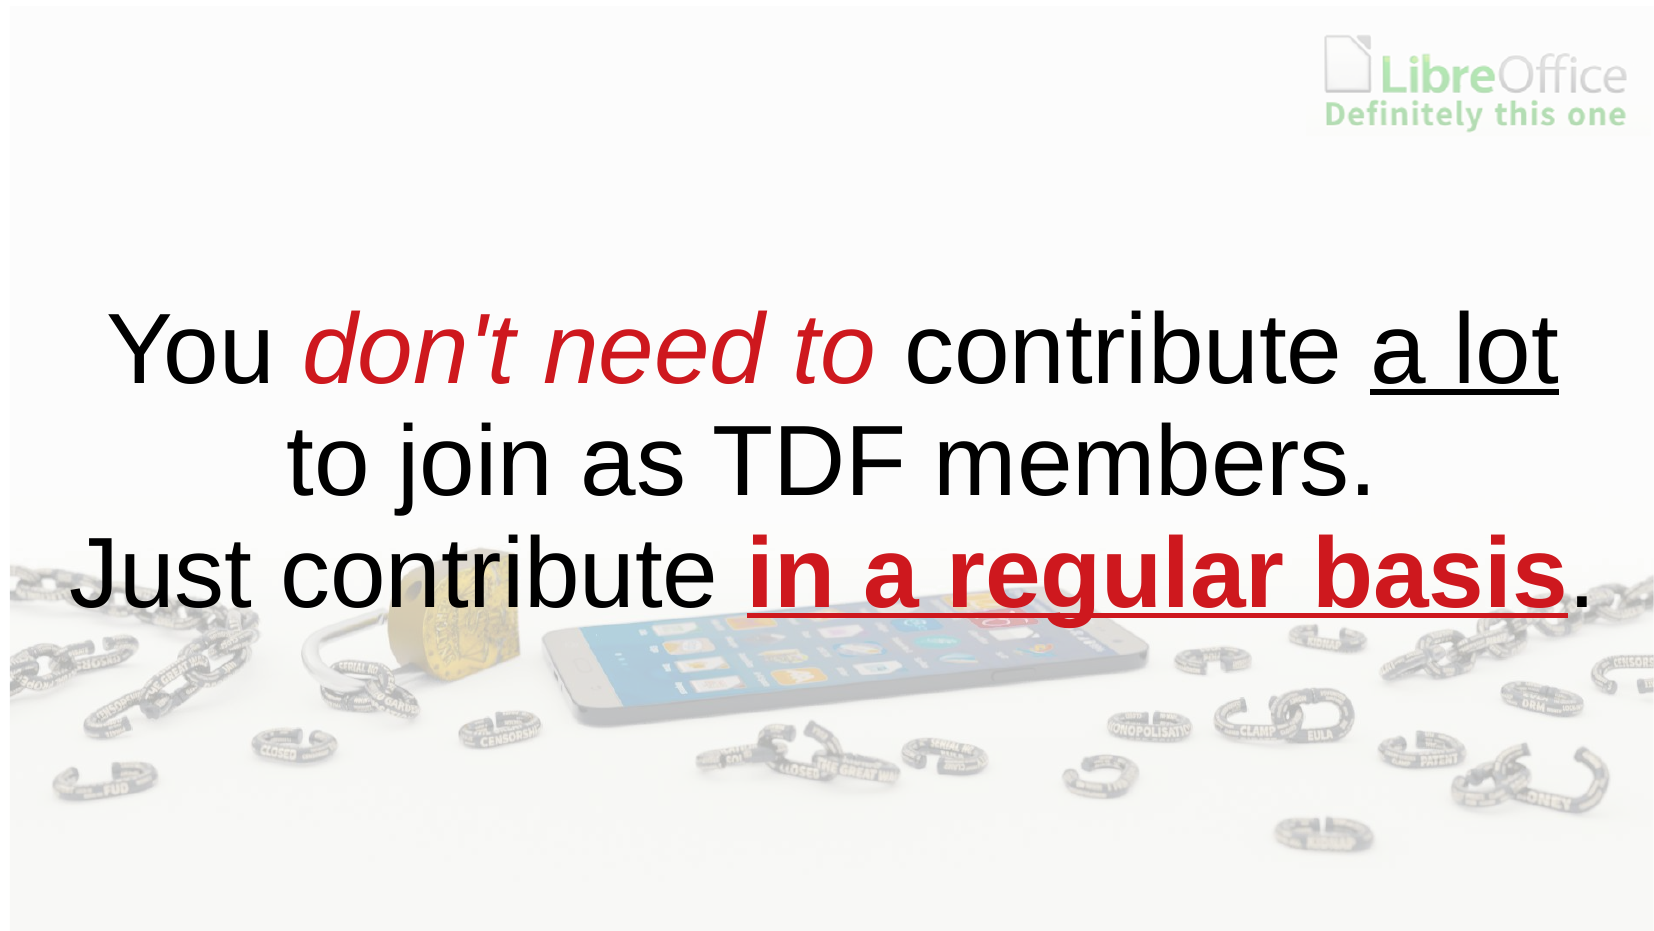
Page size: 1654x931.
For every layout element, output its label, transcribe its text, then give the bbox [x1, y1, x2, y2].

subtitle You don't need to contribute a lot to join as TDF members. Just contribute in a regular basis. [59, 47, 1607, 875]
picture [9, 6, 1654, 931]
